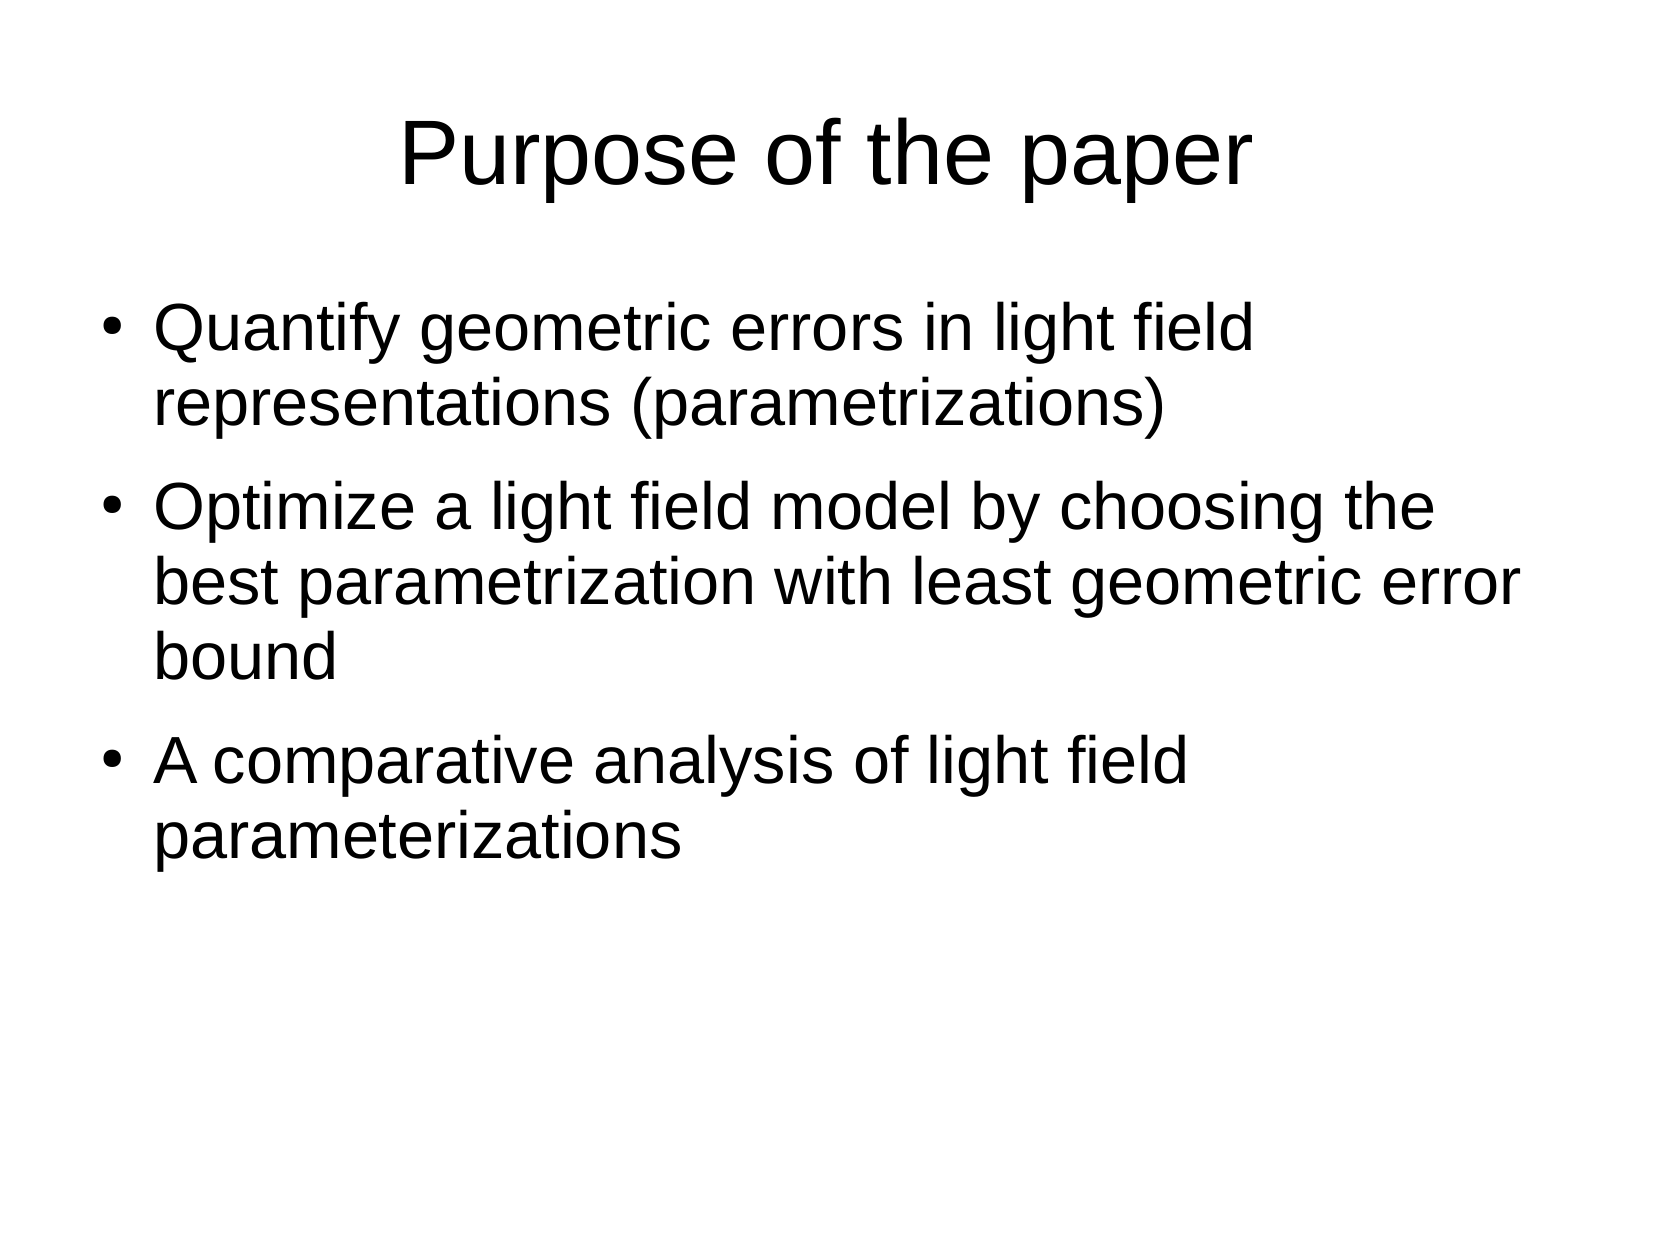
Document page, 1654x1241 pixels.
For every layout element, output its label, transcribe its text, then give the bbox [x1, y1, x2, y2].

list Quantify geometric errors in light field representations (parametrizations) Optimize a light field model by choosing the best parametrization with least geometric error bound A comparative analysis of light field parameterizations [82, 290, 1571, 1010]
title Purpose of the paper [82, 49, 1571, 257]
